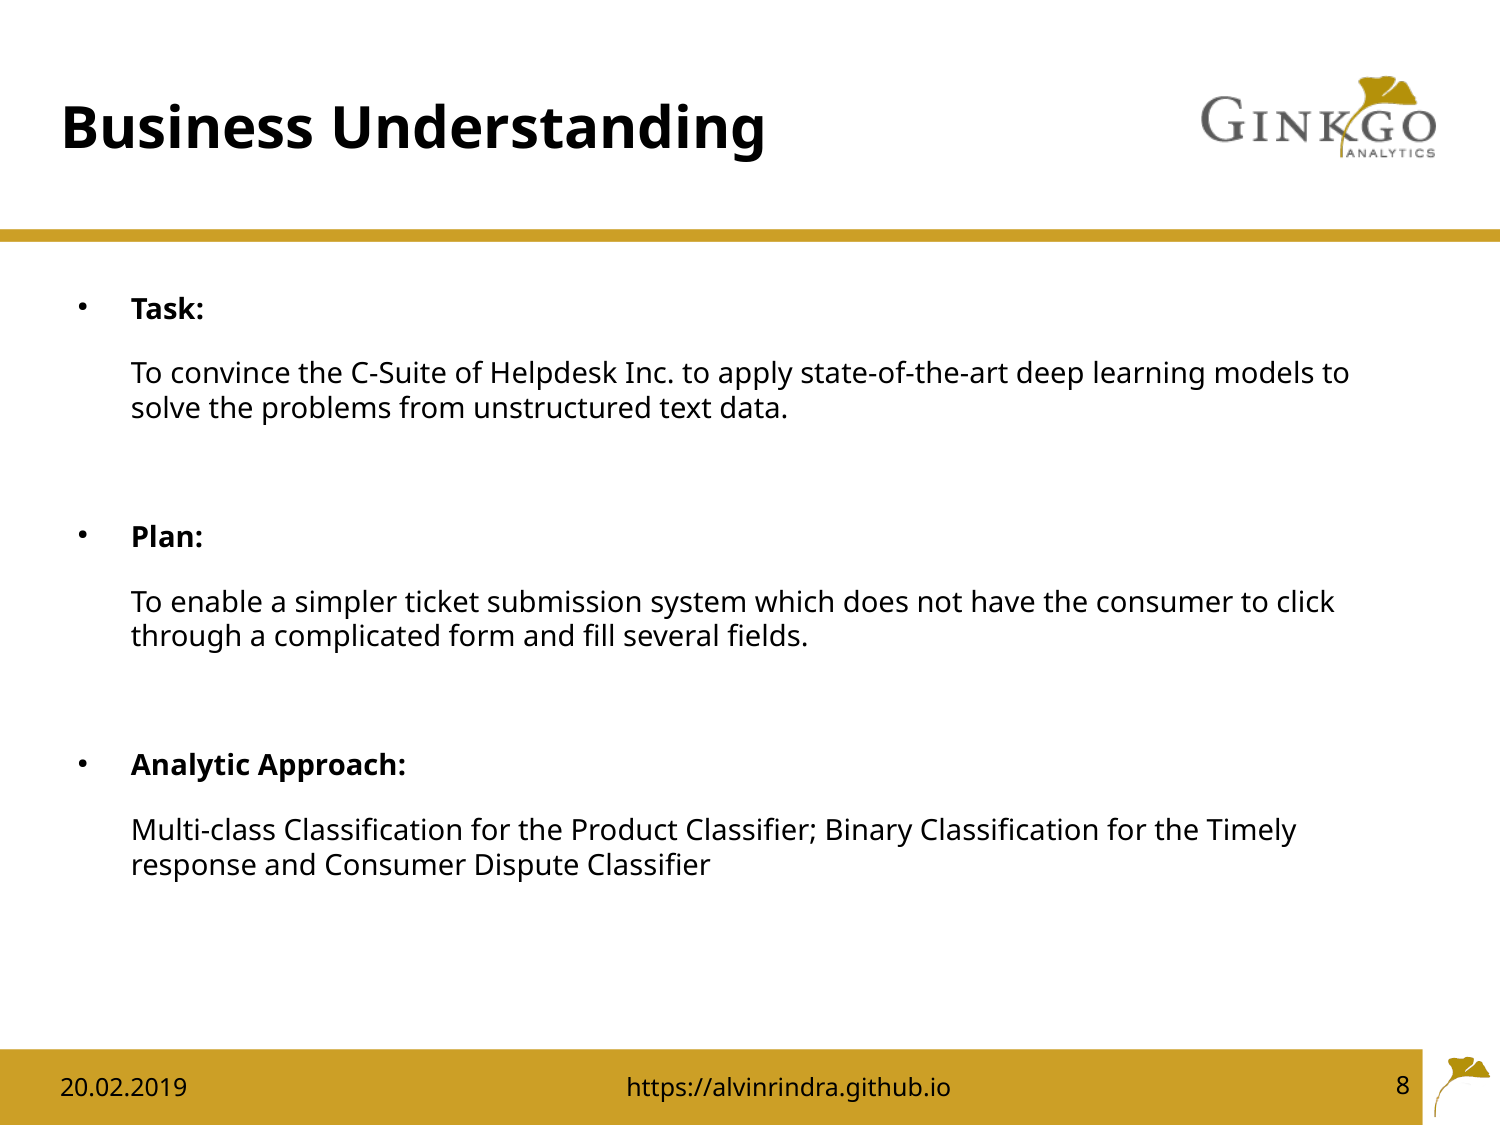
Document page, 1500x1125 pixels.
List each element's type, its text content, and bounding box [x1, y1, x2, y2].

picture [0, 0, 1500, 1125]
text_box <number> [1196, 1056, 1425, 1117]
text_box 20.02.2019 [60, 1056, 266, 1117]
text_box https://alvinrindra.github.io [266, 1056, 993, 1117]
list Business Understanding [60, 90, 1054, 274]
list Task: To convince the C-Suite of Helpdesk Inc. to apply state-of-the-art deep learning models to solve the problems from unstructured text data. Plan: To enable a simpler ticket submission system which does not have the consumer to click through a complicated form and fill several fields. Analytic Approach: Multi-class Classification for the Product Classifier; Binary Classification for the Timely response and Consumer Dispute Classifier [60, 289, 1425, 1081]
